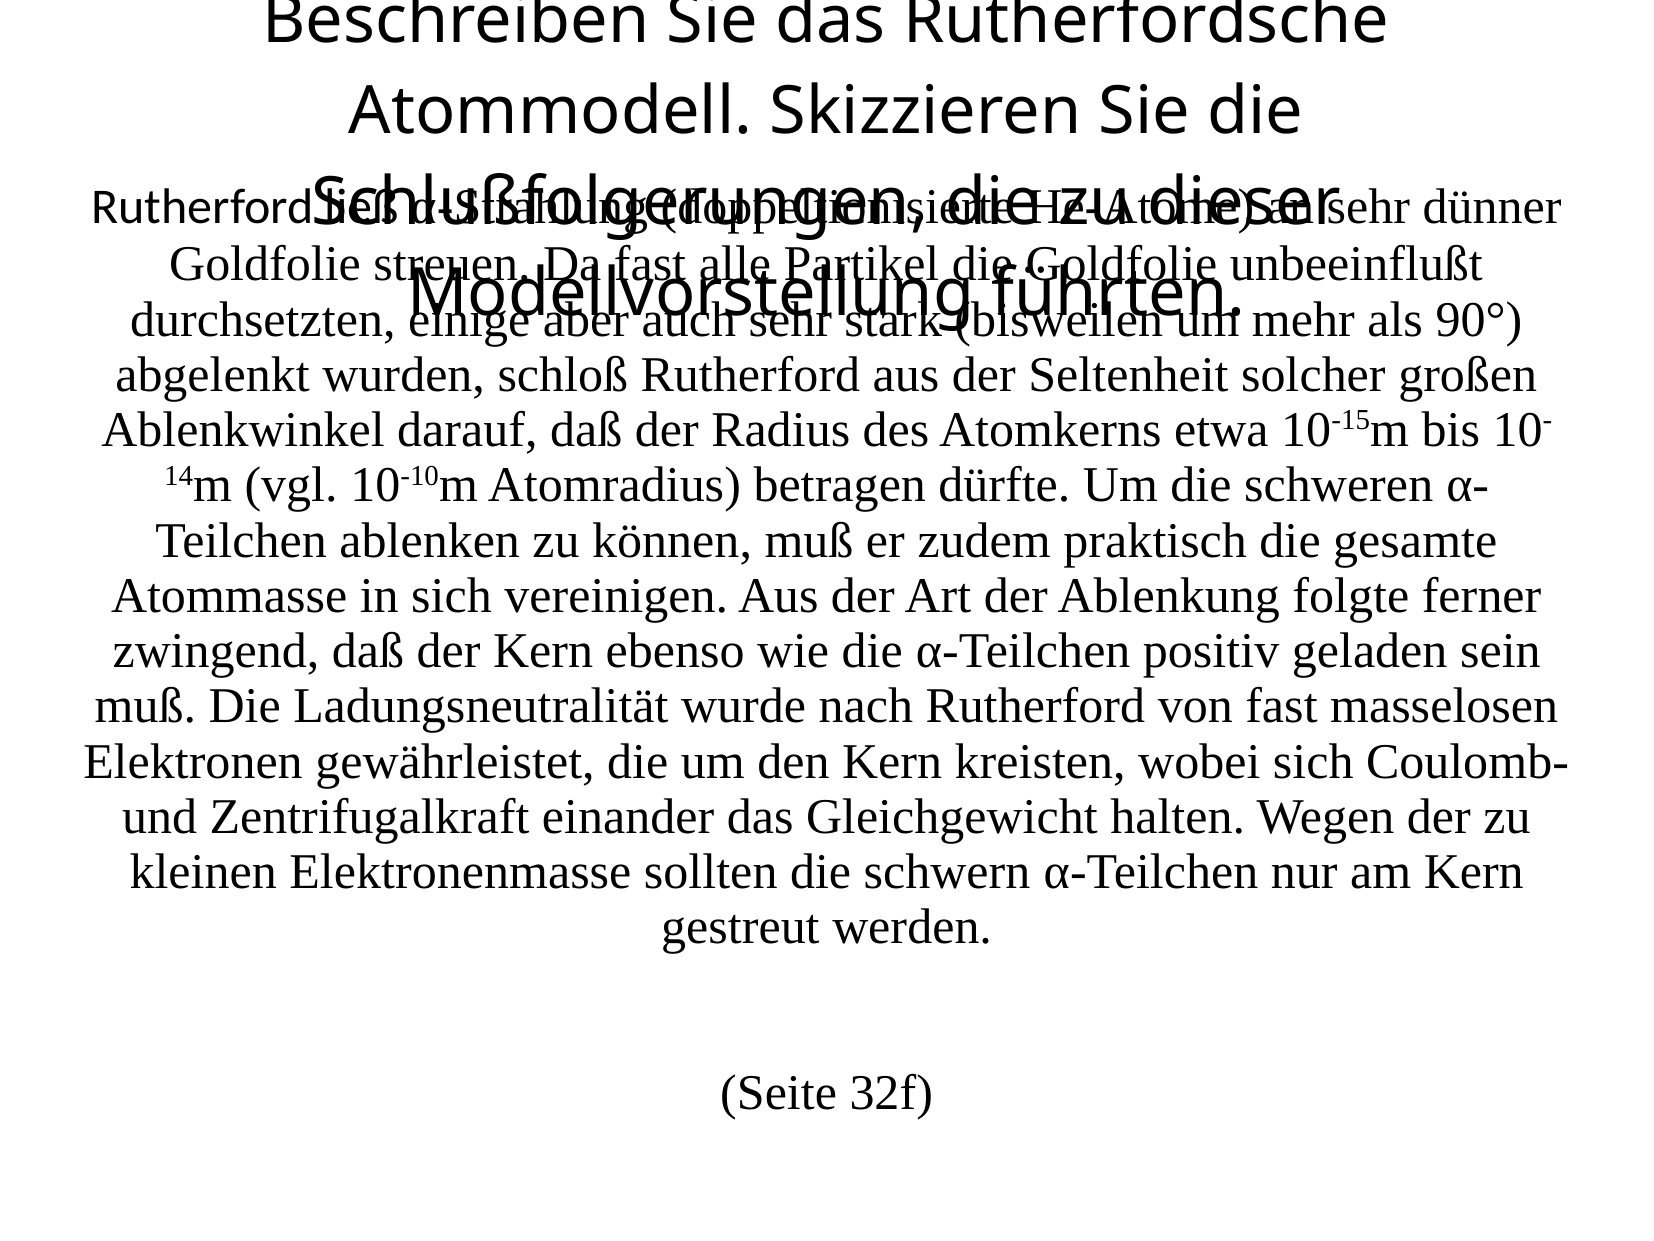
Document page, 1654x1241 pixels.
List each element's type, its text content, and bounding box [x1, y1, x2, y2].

subtitle Rutherford ließ α-Strahlung (doppeltionisierte He-Atome) an sehr dünner Goldfolie streuen. Da fast alle Partikel die Goldfolie unbeeinflußt durchsetzten, einige aber auch sehr stark (bisweilen um mehr als 90°) abgelenkt wurden, schloß Rutherford aus der Seltenheit solcher großen Ablenkwinkel darauf, daß der Radius des Atomkerns etwa 10-15m bis 10-14m (vgl. 10-10m Atomradius) betragen dürfte. Um die schweren α-Teilchen ablenken zu können, muß er zudem praktisch die gesamte Atommasse in sich vereinigen. Aus der Art der Ablenkung folgte ferner zwingend, daß der Kern ebenso wie die α-Teilchen positiv geladen sein muß. Die Ladungsneutralität wurde nach Rutherford von fast masselosen Elektronen gewährleistet, die um den Kern kreisten, wobei sich Coulomb- und Zentrifugalkraft einander das Gleichgewicht halten. Wegen der zu kleinen Elektronenmasse sollten die schwern α-Teilchen nur am Kern gestreut werden. (Seite 32f) [82, 169, 1571, 1131]
title Beschreiben Sie das Rutherfordsche Atommodell. Skizzieren Sie die Schlußfolgerungen, die zu dieser Modellvorstellung führten. [82, 19, 1571, 169]
